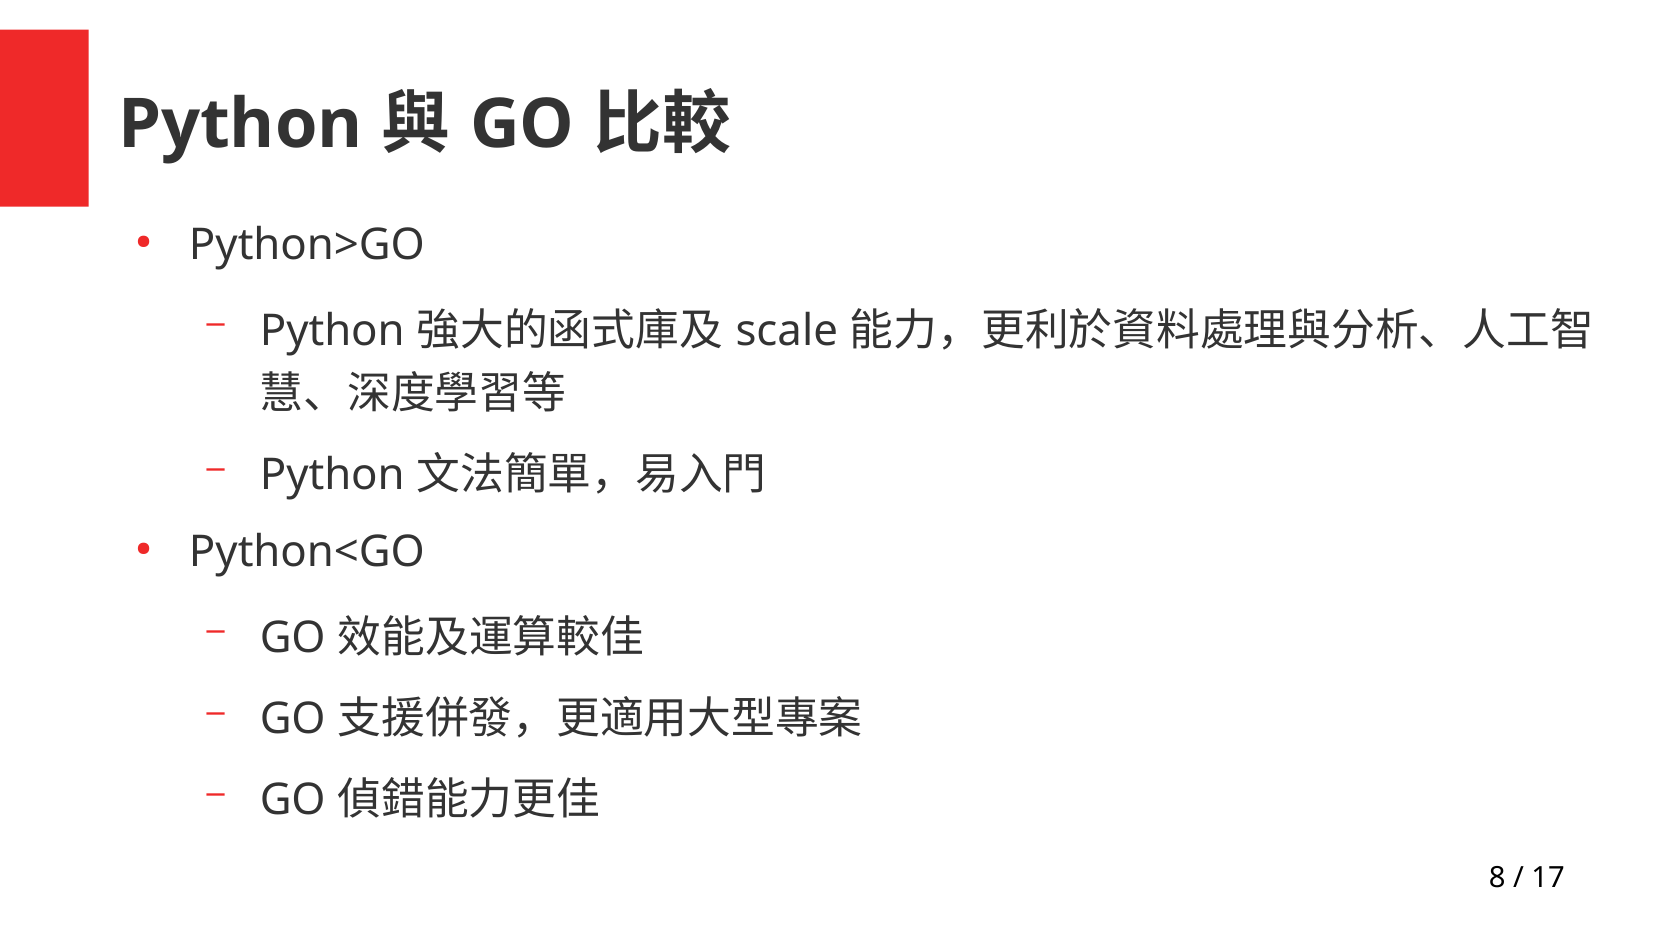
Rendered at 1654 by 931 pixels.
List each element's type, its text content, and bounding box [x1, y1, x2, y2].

title Python與GO比較 [118, 29, 1595, 207]
list Python>GO Python強大的函式庫及scale能力，更利於資料處理與分析、人工智慧、深度學習等 Python文法簡單，易入門 Python<GO GO效能及運算較佳 GO支援併發，更適用大型專案 GO偵錯能力更佳 [118, 212, 1595, 833]
